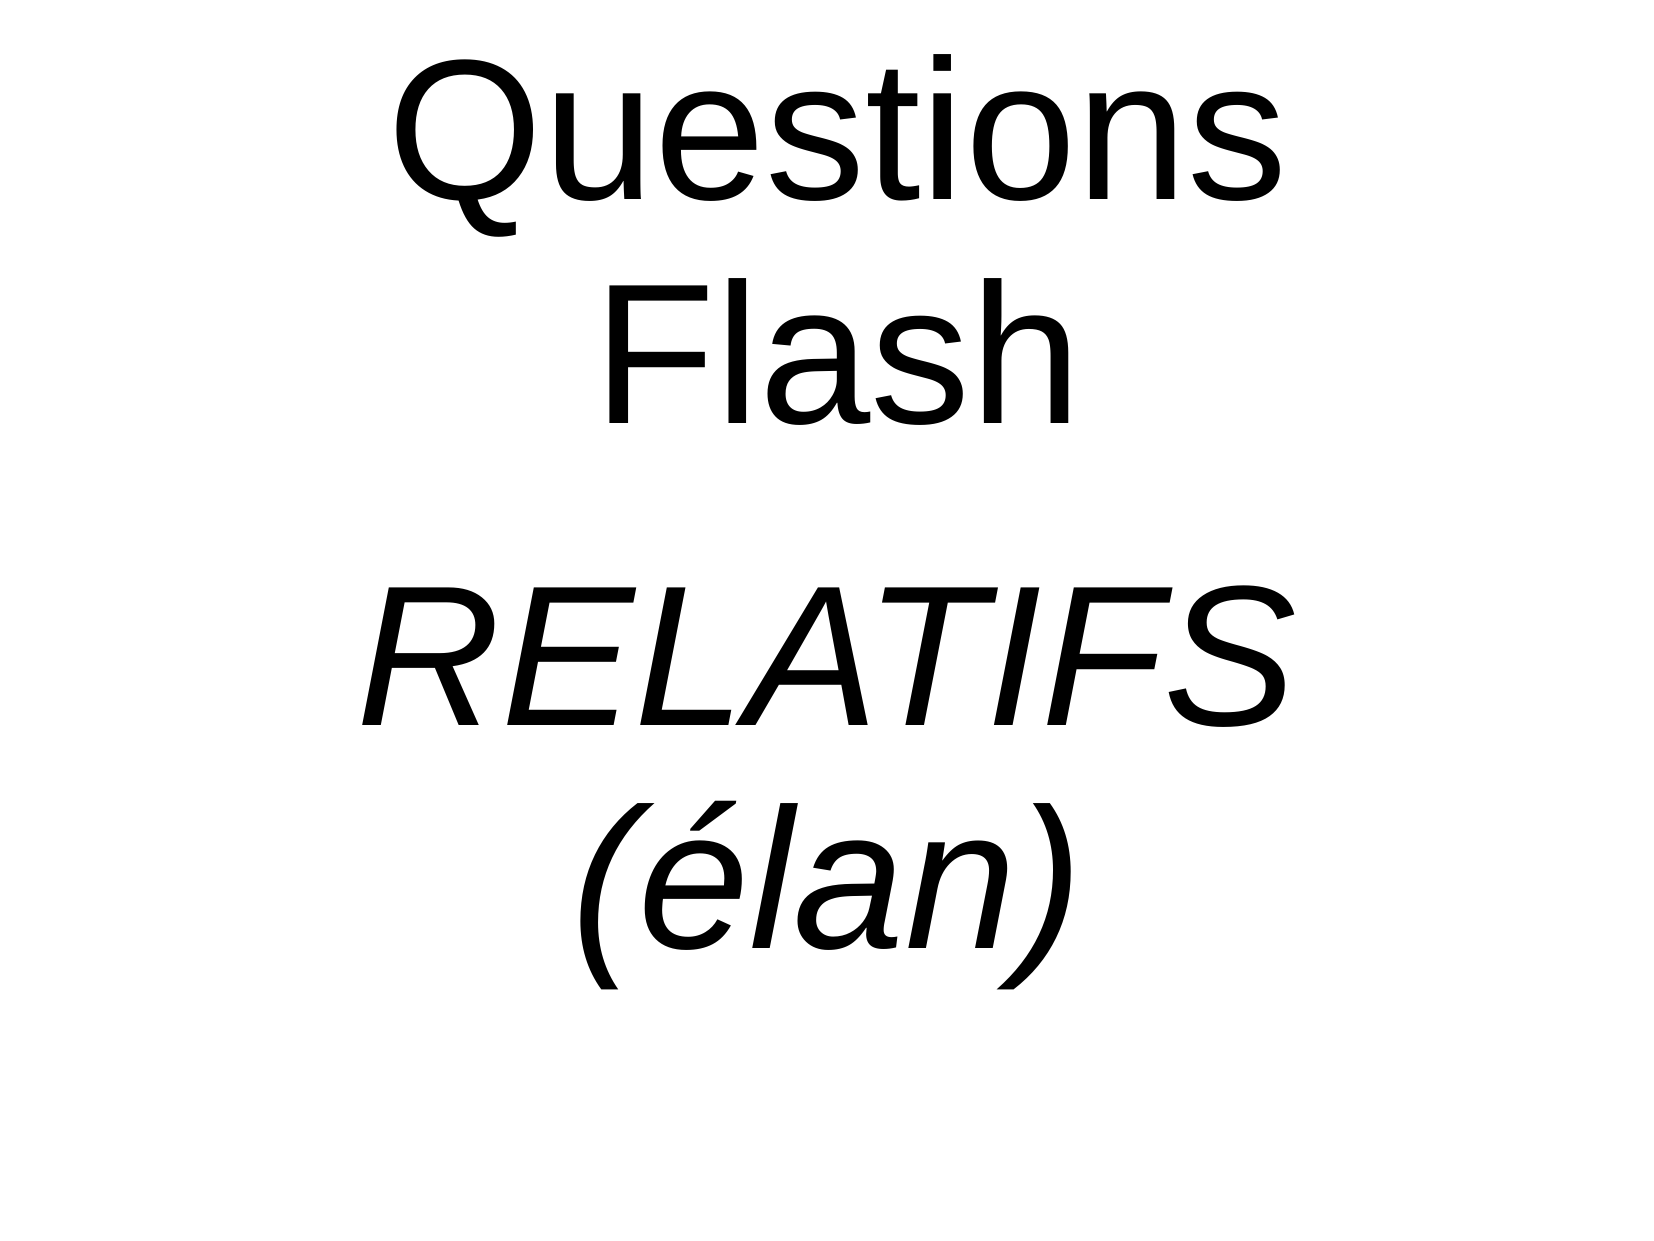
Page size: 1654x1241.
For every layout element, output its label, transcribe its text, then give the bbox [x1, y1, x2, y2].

title RELATIFS (élan) [0, 531, 1654, 1004]
title Questions Flash [10, 5, 1654, 479]
